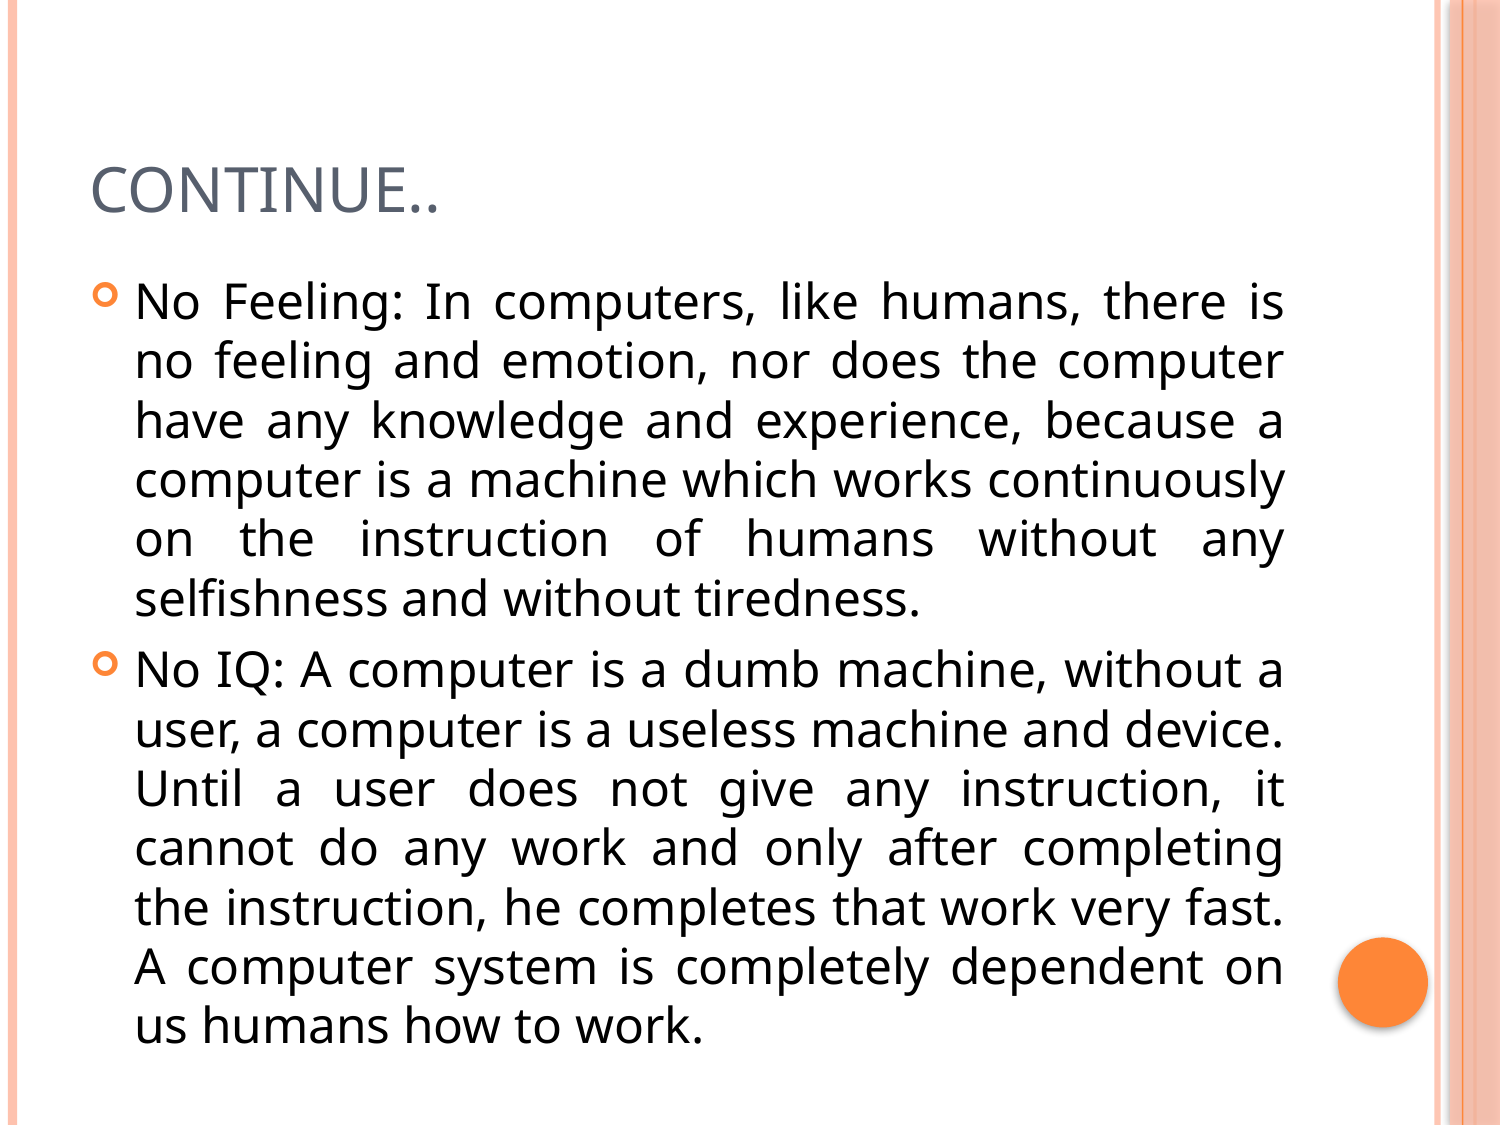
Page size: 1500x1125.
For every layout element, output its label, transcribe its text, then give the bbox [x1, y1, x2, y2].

list No Feeling: In computers, like humans, there is no feeling and emotion, nor does the computer have any knowledge and experience, because a computer is a machine which works continuously on the instruction of humans without any selfishness and without tiredness. No IQ: A computer is a dumb machine, without a user, a computer is a useless machine and device. Until a user does not give any instruction, it cannot do any work and only after completing the instruction, he completes that work very fast. A computer system is completely dependent on us humans how to work. [75, 262, 1300, 1062]
title Continue.. [75, 45, 1300, 233]
